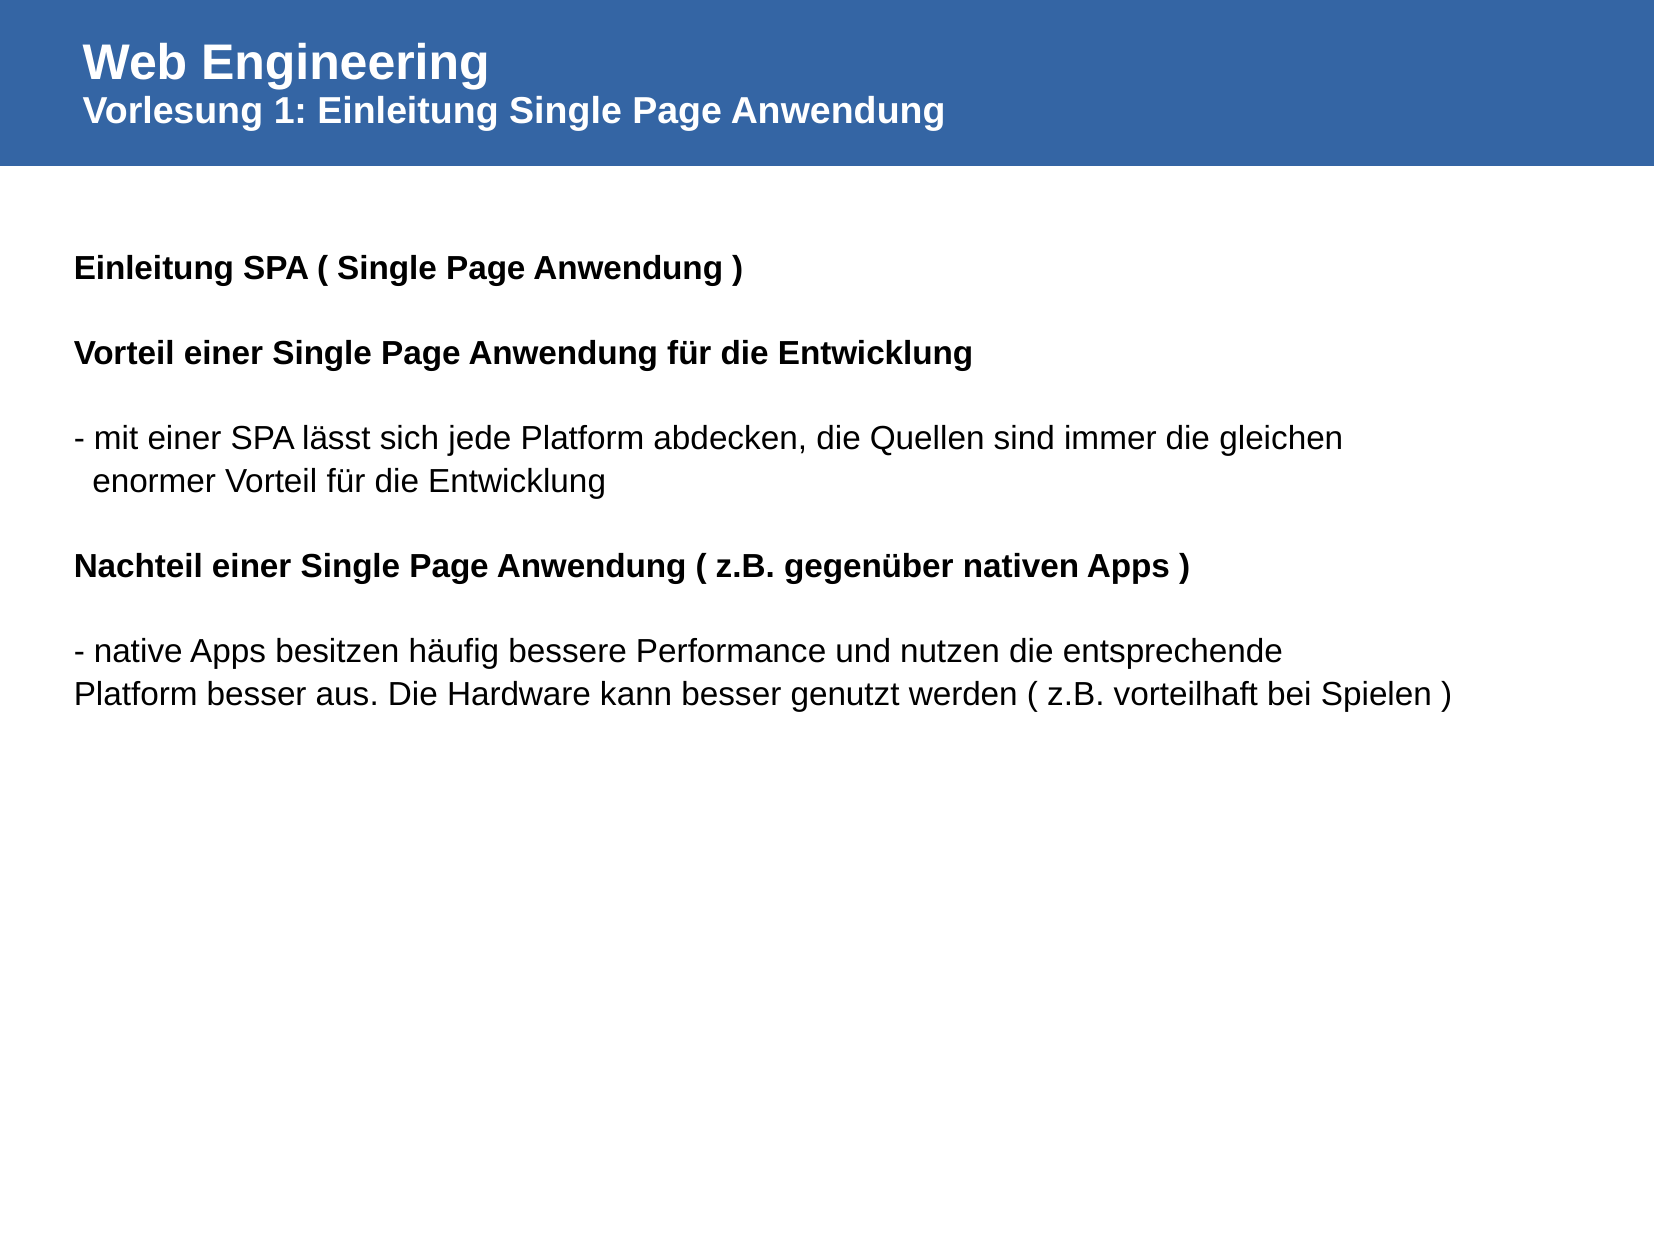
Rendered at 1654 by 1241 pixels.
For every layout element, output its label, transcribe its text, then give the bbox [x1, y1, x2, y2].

text_box Einleitung SPA ( Single Page Anwendung ) Vorteil einer Single Page Anwendung für die Entwicklung - mit einer SPA lässt sich jede Platform abdecken, die Quellen sind immer die gleichen enormer Vorteil für die Entwicklung Nachteil einer Single Page Anwendung ( z.B. gegenüber nativen Apps ) - native Apps besitzen häufig bessere Performance und nutzen die entsprechende Platform besser aus. Die Hardware kann besser genutzt werden ( z.B. vorteilhaft bei Spielen ) [59, 236, 1470, 874]
title Web Engineering Vorlesung 1: Einleitung Single Page Anwendung [82, 0, 1571, 166]
